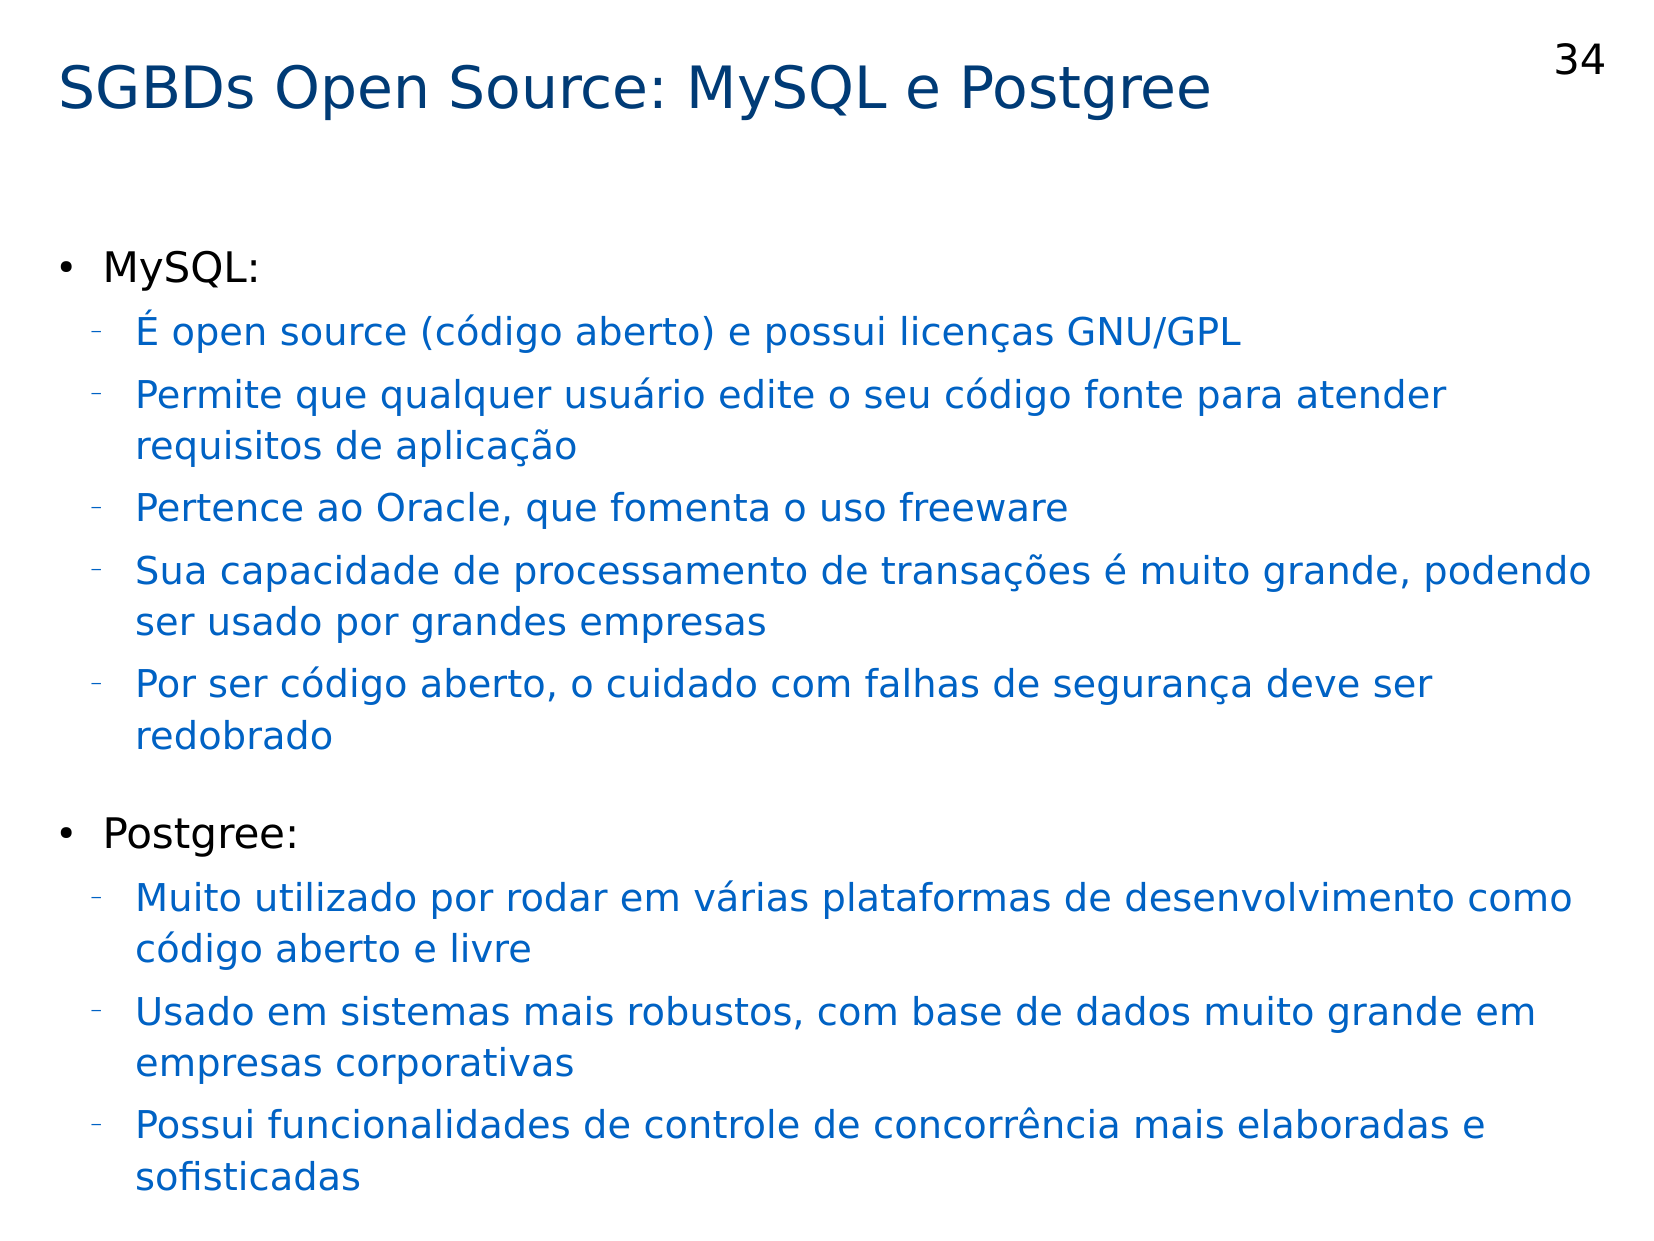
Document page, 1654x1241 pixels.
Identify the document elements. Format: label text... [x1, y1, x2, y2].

title SGBDs Open Source: MySQL e Postgree [59, 29, 1506, 148]
list MySQL: É open source (código aberto) e possui licenças GNU/GPL Permite que qualquer usuário edite o seu código fonte para atender requisitos de aplicação Pertence ao Oracle, que fomenta o uso freeware Sua capacidade de processamento de transações é muito grande, podendo ser usado por grandes empresas Por ser código aberto, o cuidado com falhas de segurança deve ser redobrado Postgree: Muito utilizado por rodar em várias plataformas de desenvolvimento como código aberto e livre Usado em sistemas mais robustos, com base de dados muito grande em empresas corporativas Possui funcionalidades de controle de concorrência mais elaboradas e sofisticadas [59, 236, 1595, 1211]
